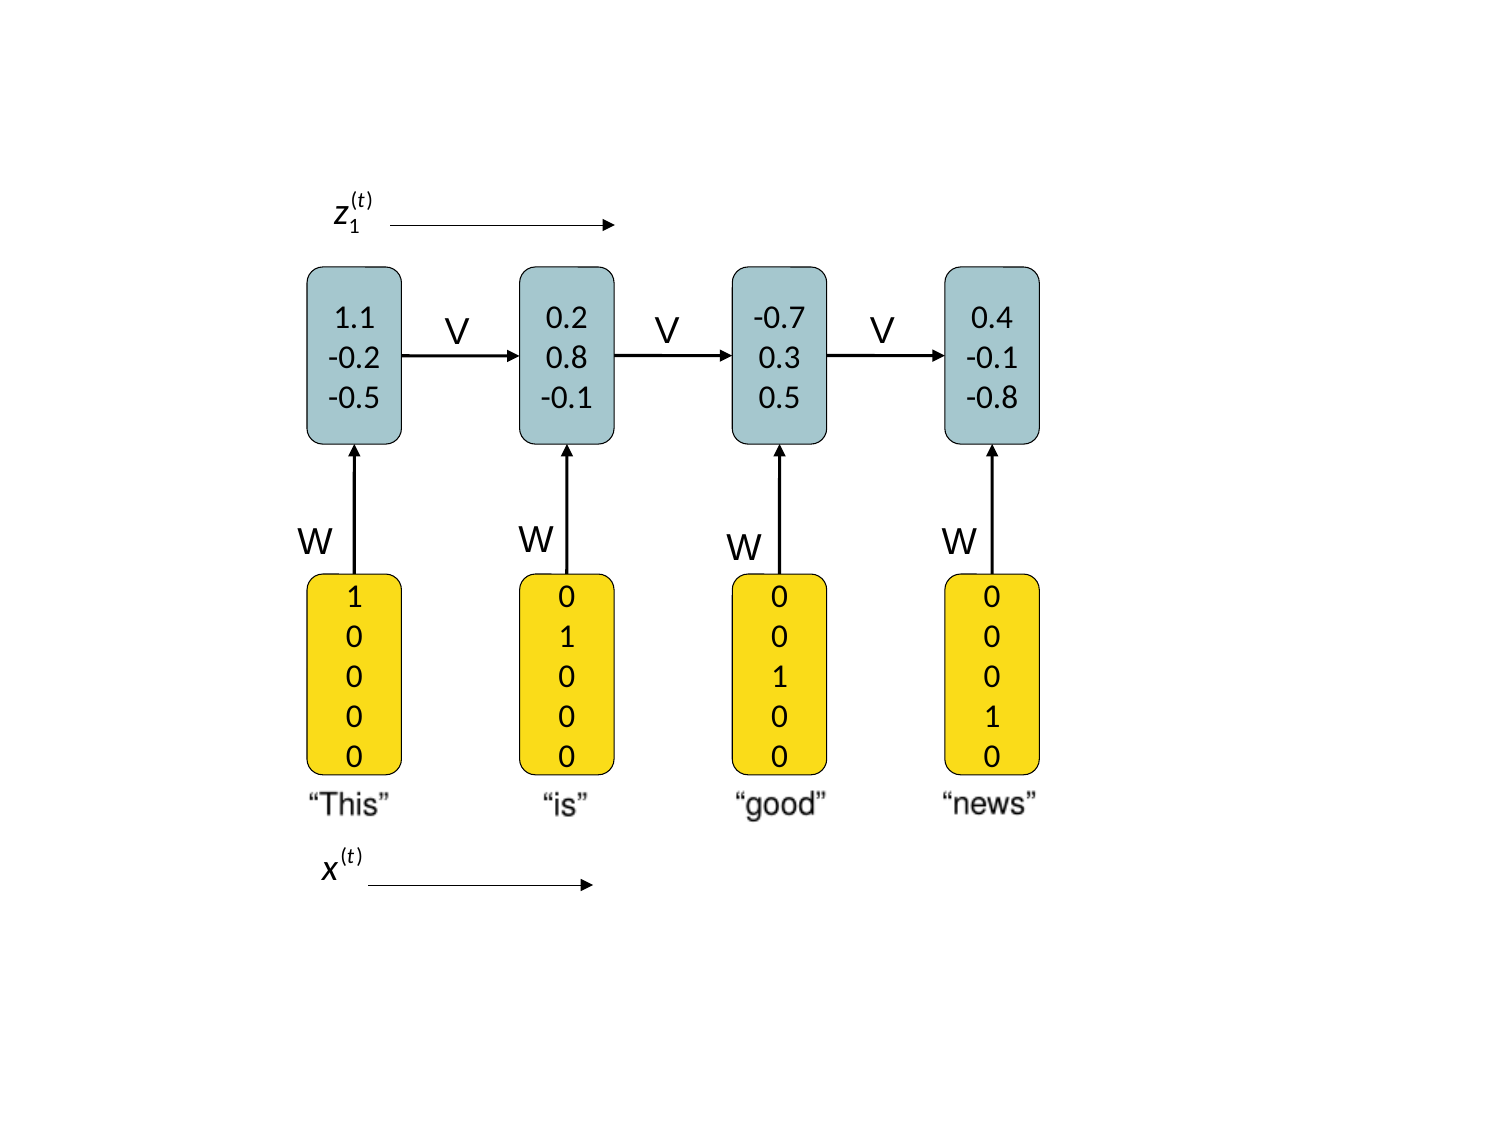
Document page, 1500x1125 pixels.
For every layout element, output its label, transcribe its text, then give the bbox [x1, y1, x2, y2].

picture [939, 786, 1040, 821]
text_box W [926, 509, 993, 567]
text_box 0.4 -0.1 -0.8 [944, 266, 1040, 445]
text_box W [282, 509, 348, 567]
text_box 0 0 0 1 0 [944, 574, 1040, 775]
text_box V [639, 298, 705, 356]
text_box -0.7 0.3 0.5 [732, 266, 827, 445]
picture [307, 786, 395, 821]
text_box 0.2 0.8 -0.1 [519, 266, 615, 445]
chart [327, 177, 390, 240]
text_box W [503, 507, 569, 573]
text_box 0 1 0 0 0 [519, 574, 615, 775]
text_box W [711, 515, 777, 573]
text_box 1 0 0 0 0 [306, 574, 402, 775]
text_box 1.1 -0.2 -0.5 [306, 266, 402, 445]
picture [732, 786, 831, 825]
picture [538, 786, 591, 820]
text_box 0 0 1 0 0 [732, 574, 827, 775]
text_box V [855, 298, 921, 356]
text_box V [429, 299, 495, 357]
chart [315, 840, 369, 887]
